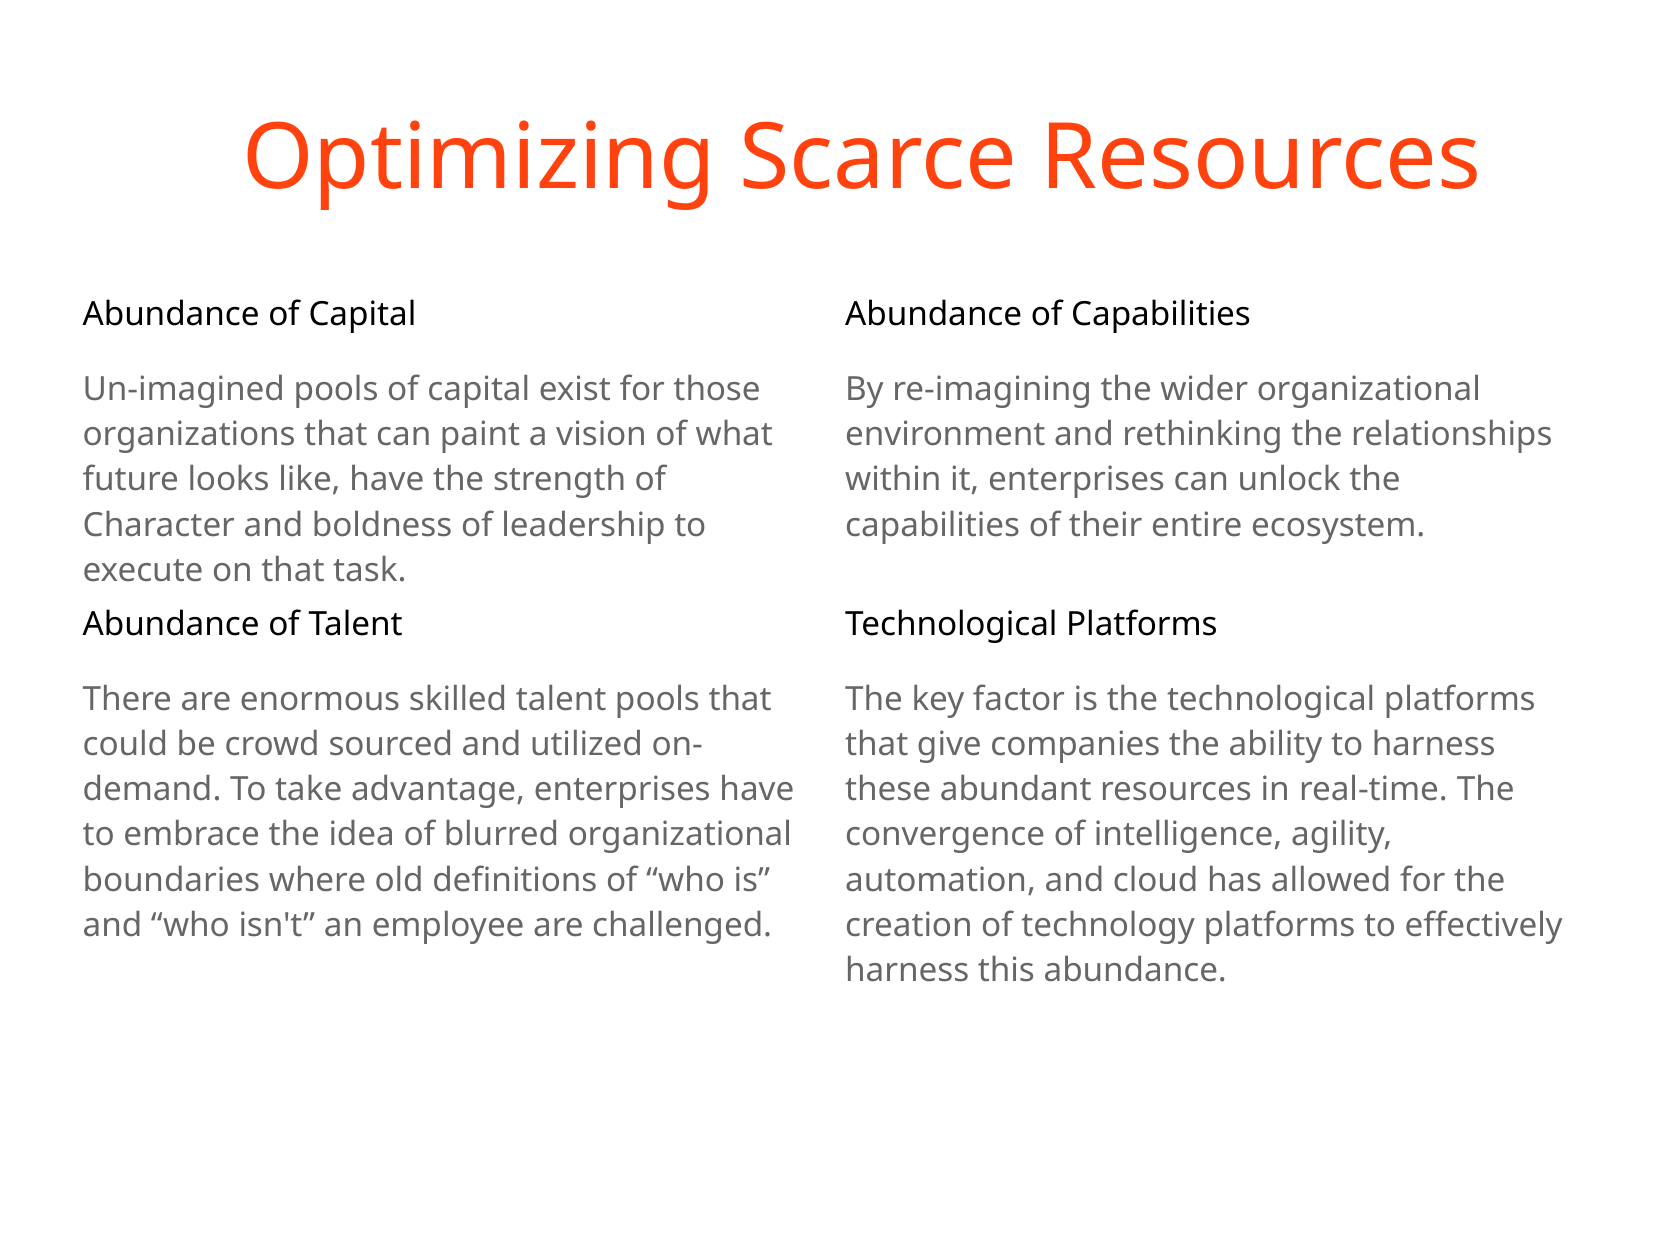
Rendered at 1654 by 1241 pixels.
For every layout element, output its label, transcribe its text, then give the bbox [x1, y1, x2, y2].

list Abundance of Talent There are enormous skilled talent pools that could be crowd sourced and utilized on-demand. To take advantage, enterprises have to embrace the idea of blurred organizational boundaries where old definitions of “who is” and “who isn't” an employee are challenged. [82, 600, 809, 991]
list Technological Platforms The key factor is the technological platforms that give companies the ability to harness these abundant resources in real-time. The convergence of intelligence, agility, automation, and cloud has allowed for the creation of technology platforms to effectively harness this abundance. [845, 600, 1572, 991]
list Abundance of Capabilities By re-imagining the wider organizational environment and rethinking the relationships within it, enterprises can unlock the capabilities of their entire ecosystem. [845, 290, 1572, 600]
list Abundance of Capital Un-imagined pools of capital exist for those organizations that can paint a vision of what future looks like, have the strength of Character and boldness of leadership to execute on that task. [82, 290, 809, 600]
title Optimizing Scarce Resources [82, 49, 1571, 257]
